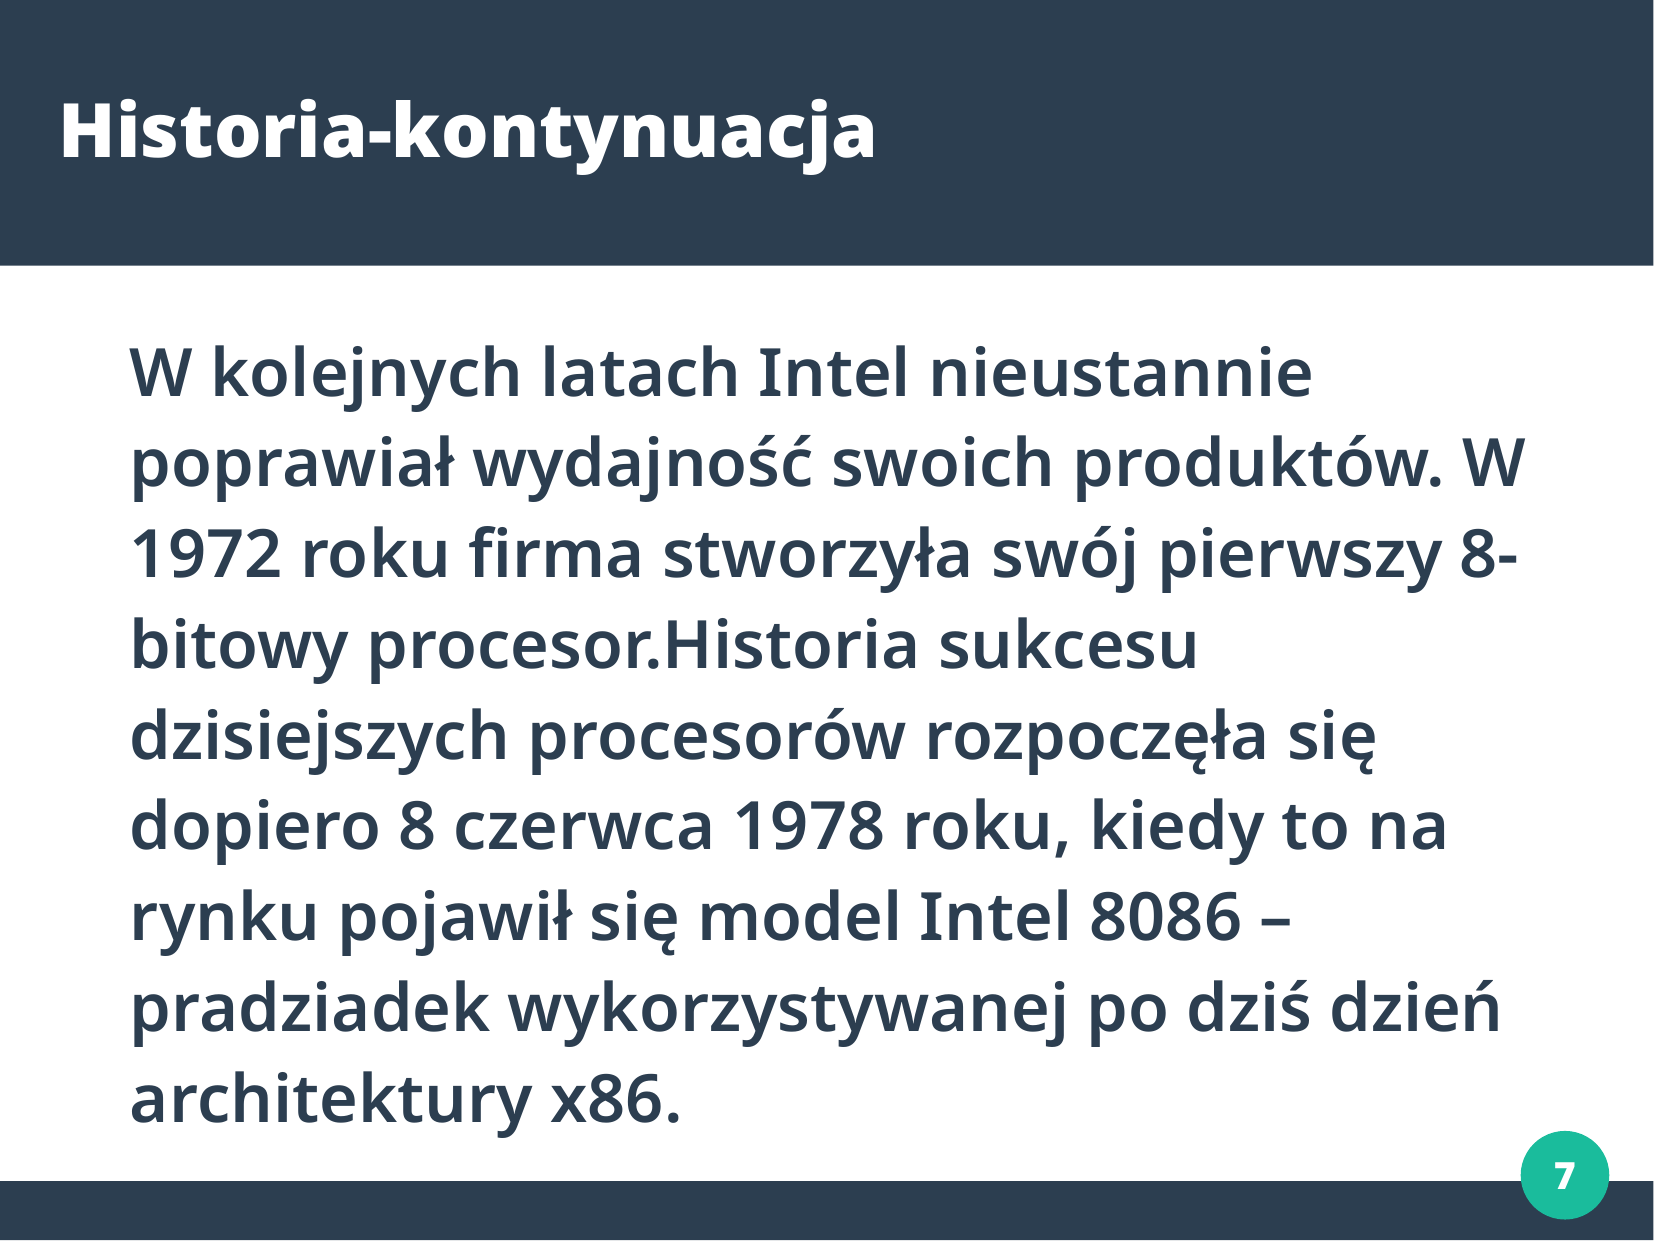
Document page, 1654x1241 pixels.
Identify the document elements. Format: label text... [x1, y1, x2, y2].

title Historia-kontynuacja [59, 49, 1595, 207]
list W kolejnych latach Intel nieustannie poprawiał wydajność swoich produktów. W 1972 roku firma stworzyła swój pierwszy 8-bitowy procesor.Historia sukcesu dzisiejszych procesorów rozpoczęła się dopiero 8 czerwca 1978 roku, kiedy to na rynku pojawił się model Intel 8086 – pradziadek wykorzystywanej po dziś dzień architektury x86. [59, 324, 1595, 1152]
